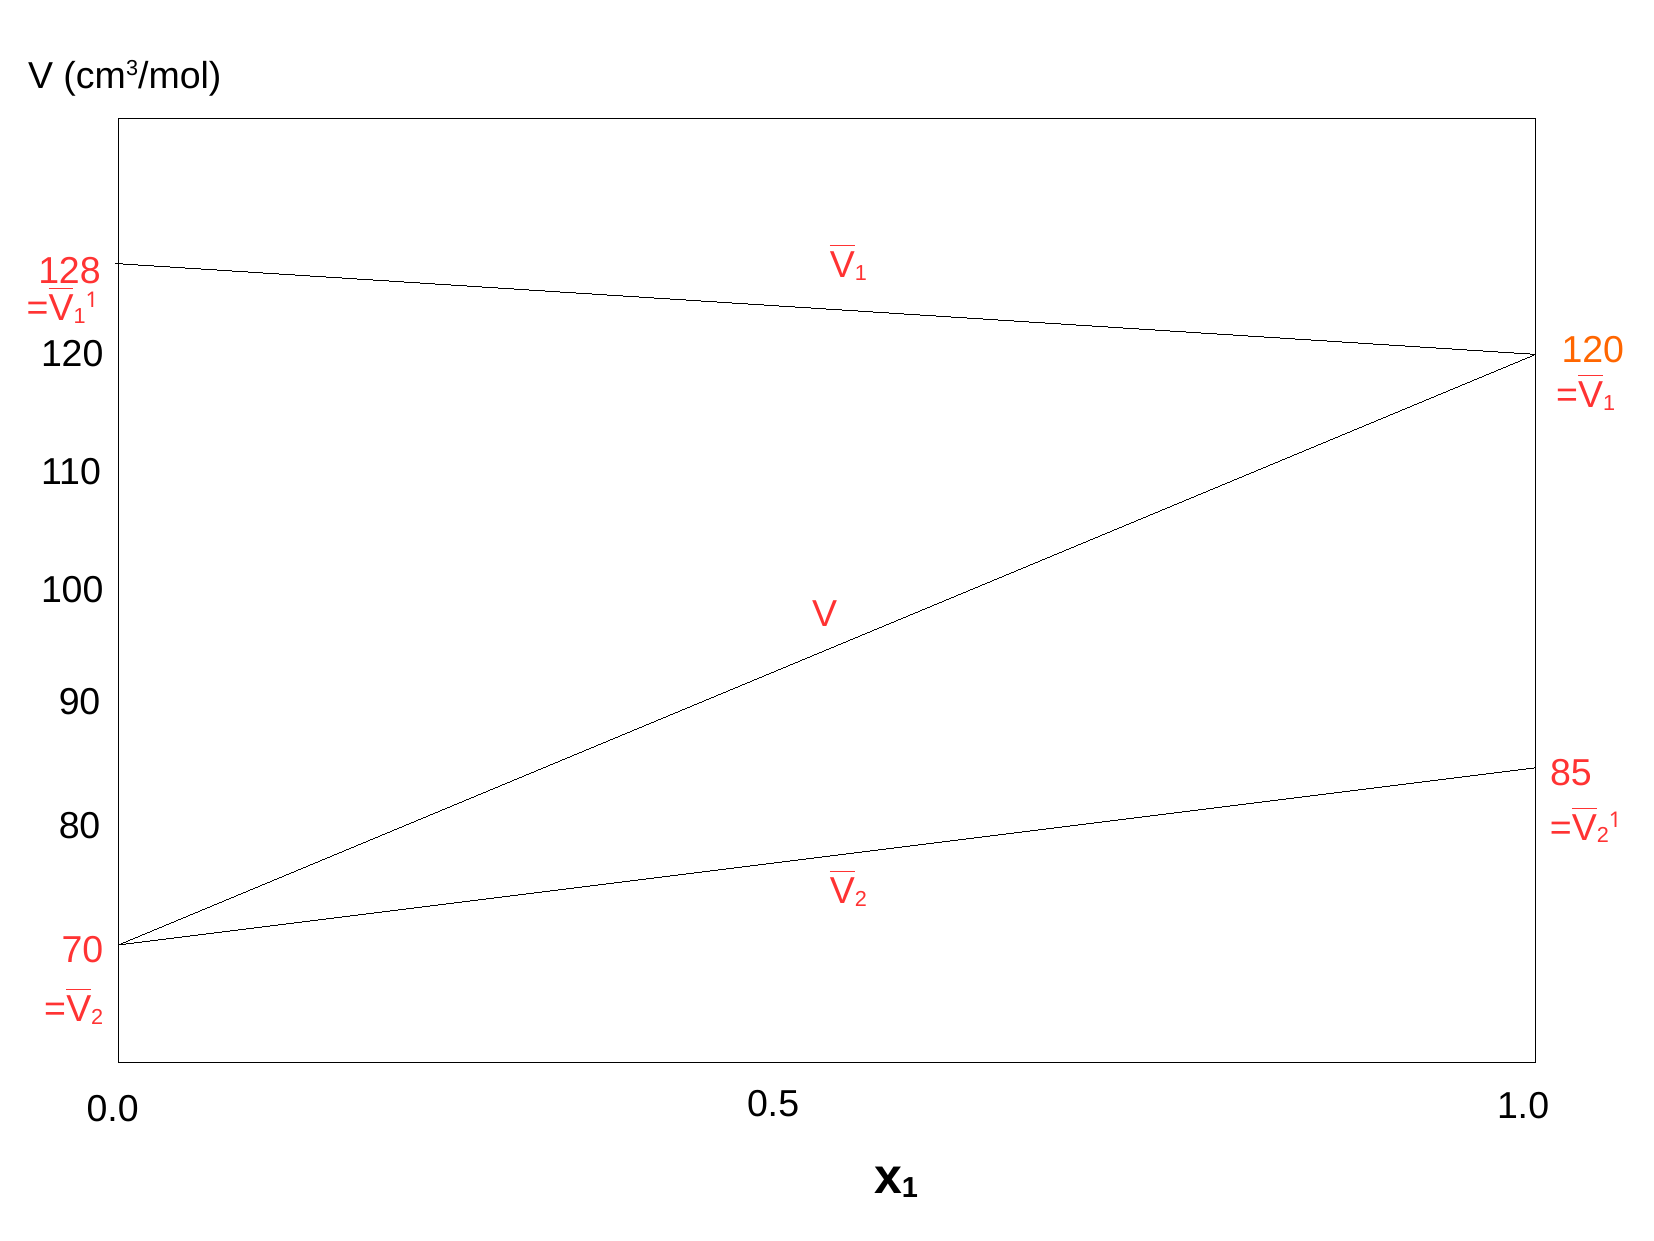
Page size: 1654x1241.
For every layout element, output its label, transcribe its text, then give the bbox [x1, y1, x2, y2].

text_box x1 [859, 1140, 934, 1229]
text_box =V11 [11, 273, 119, 343]
text_box V2 [814, 862, 882, 932]
text_box V [797, 584, 852, 642]
text_box 100 [26, 561, 119, 618]
text_box =V1 [1541, 366, 1630, 436]
text_box 85 [1535, 744, 1607, 793]
text_box =V2 [29, 980, 119, 1050]
text_box 70 [46, 921, 119, 979]
text_box =V21 [1535, 793, 1642, 863]
text_box 80 [43, 797, 116, 855]
text_box 1.0 [1482, 1077, 1564, 1134]
text_box 0.0 [71, 1079, 154, 1137]
text_box 120 [26, 343, 119, 382]
text_box 110 [26, 442, 119, 500]
text_box 128 [23, 242, 116, 299]
text_box 90 [43, 673, 116, 731]
text_box 0.5 [732, 1074, 814, 1134]
text_box V1 [814, 236, 882, 306]
text_box 120 [1546, 321, 1639, 378]
text_box V (cm3/mol) [13, 47, 237, 106]
